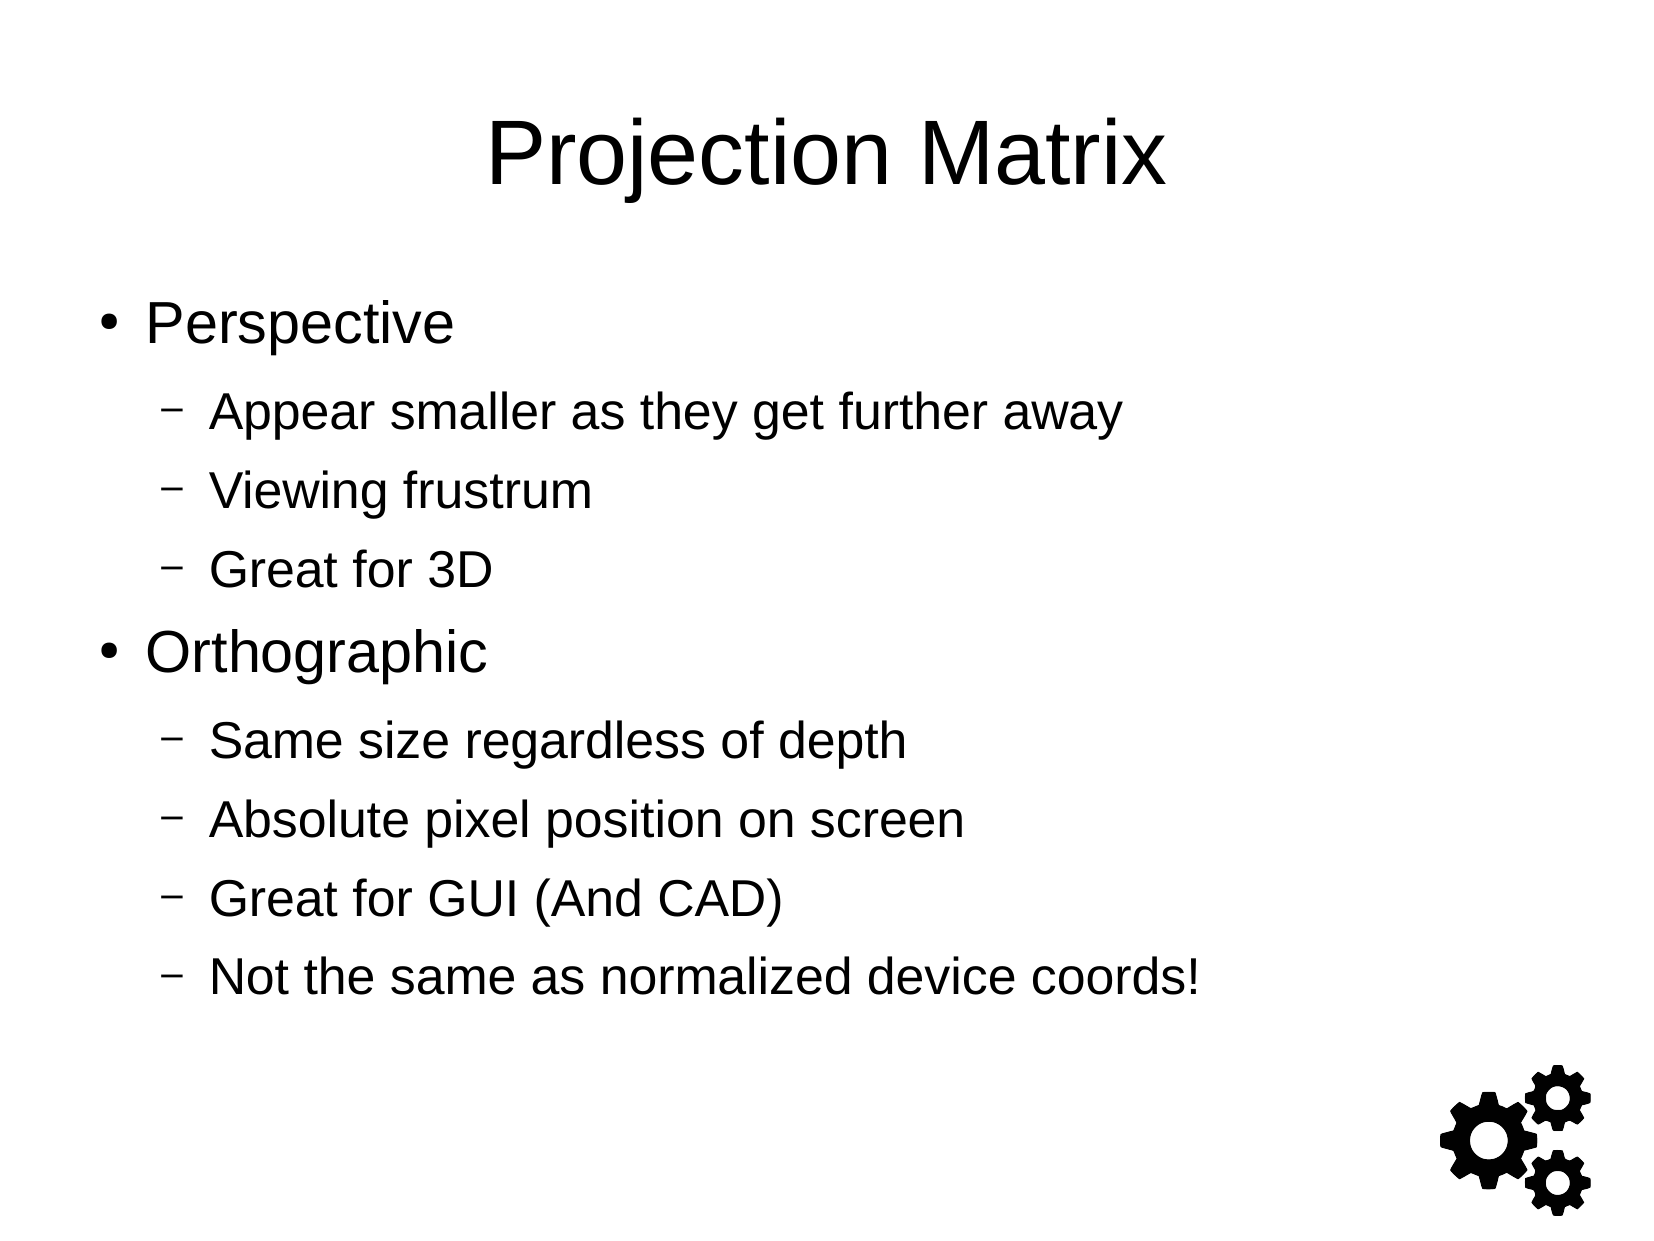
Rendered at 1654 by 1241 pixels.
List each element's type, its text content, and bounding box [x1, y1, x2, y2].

title Projection Matrix [82, 49, 1571, 257]
picture [1440, 1065, 1591, 1216]
list Perspective Appear smaller as they get further away Viewing frustrum Great for 3D Orthographic Same size regardless of depth Absolute pixel position on screen Great for GUI (And CAD) Not the same as normalized device coords! [82, 290, 1571, 1010]
